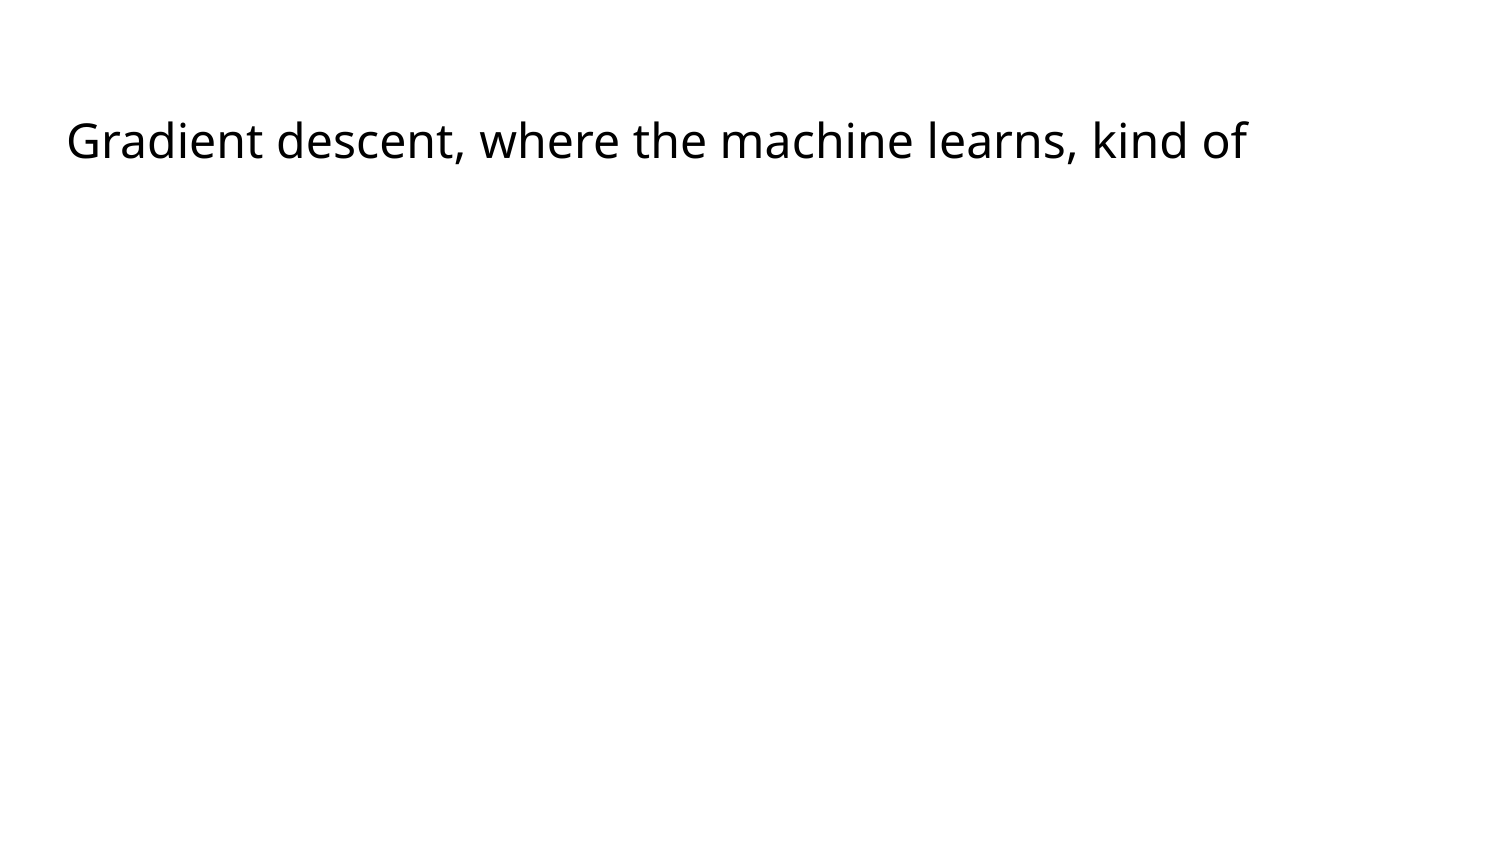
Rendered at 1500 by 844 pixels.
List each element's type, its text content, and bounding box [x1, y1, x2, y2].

title Gradient descent, where the machine learns, kind of [51, 51, 1449, 189]
